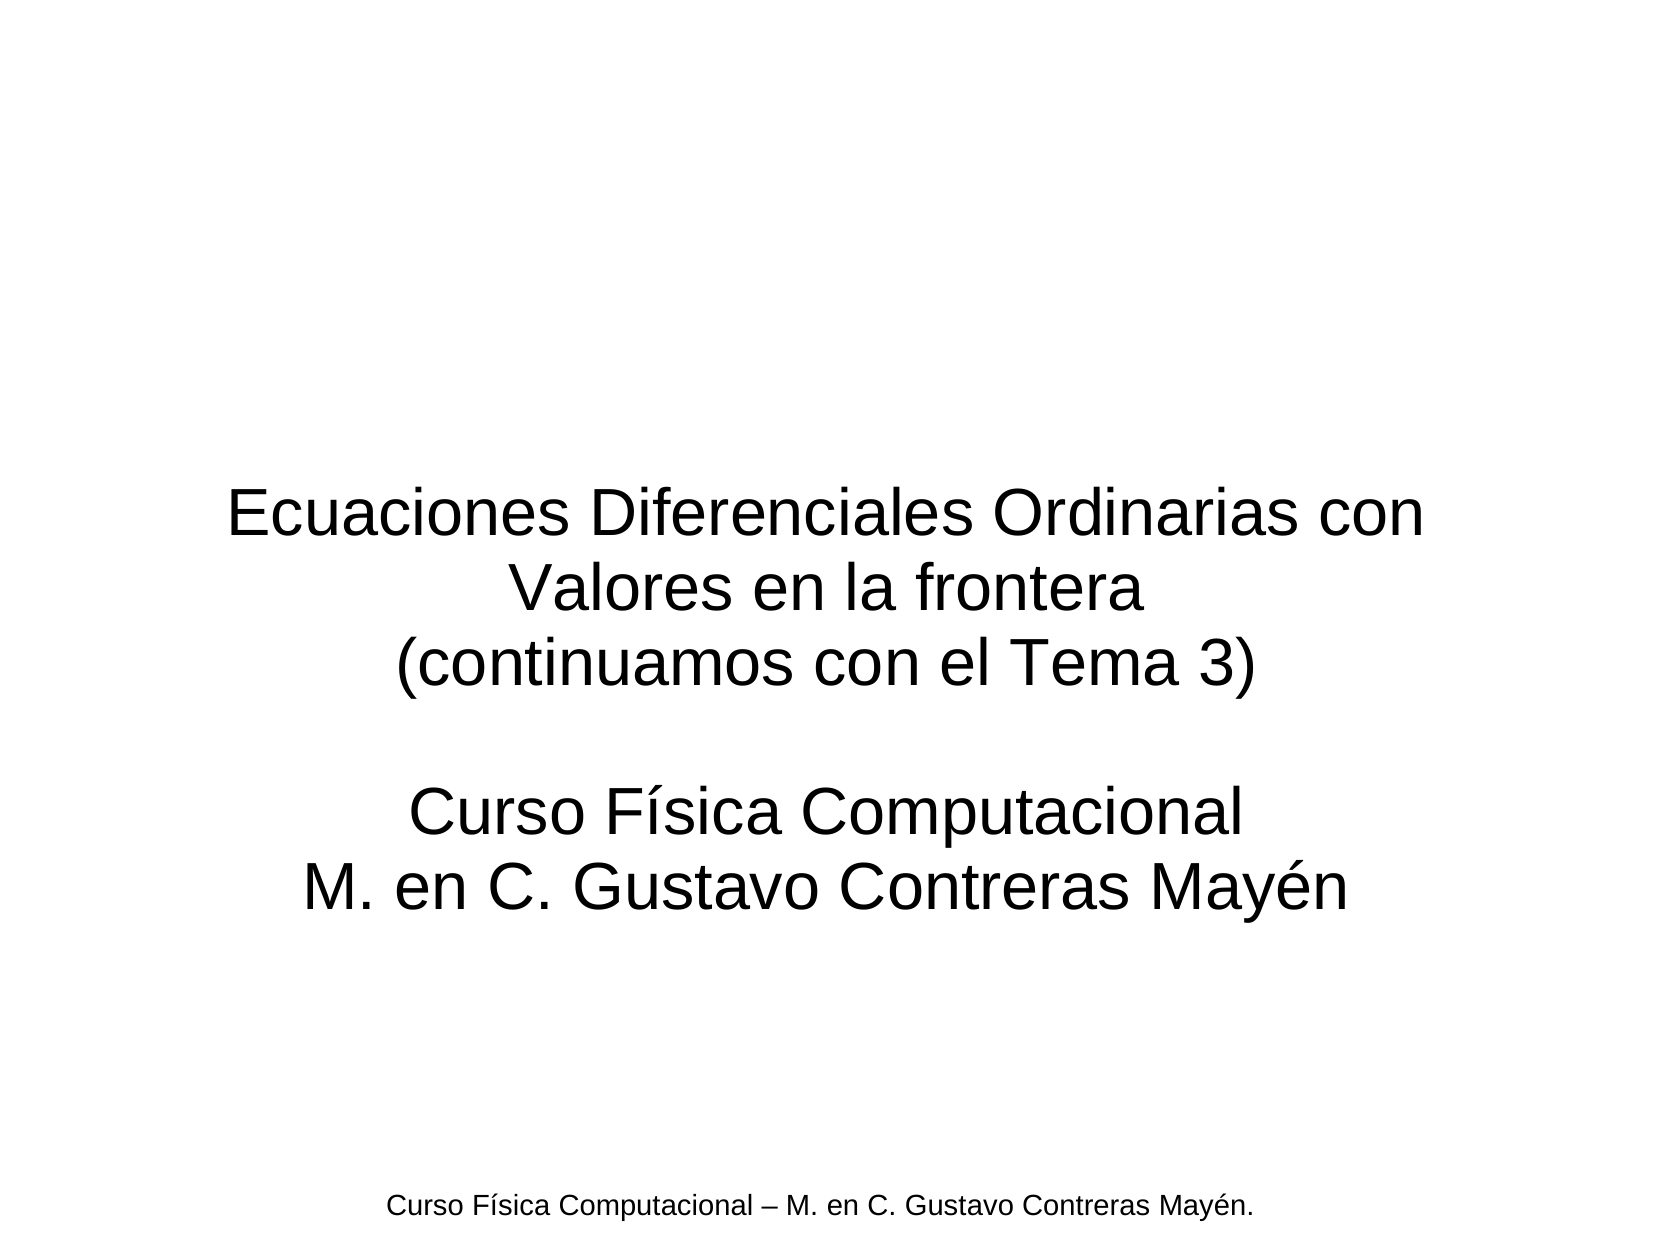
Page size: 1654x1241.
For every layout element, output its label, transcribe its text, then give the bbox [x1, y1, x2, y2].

subtitle Ecuaciones Diferenciales Ordinarias con Valores en la frontera (continuamos con el Tema 3) Curso Física Computacional M. en C. Gustavo Contreras Mayén [82, 290, 1571, 1109]
